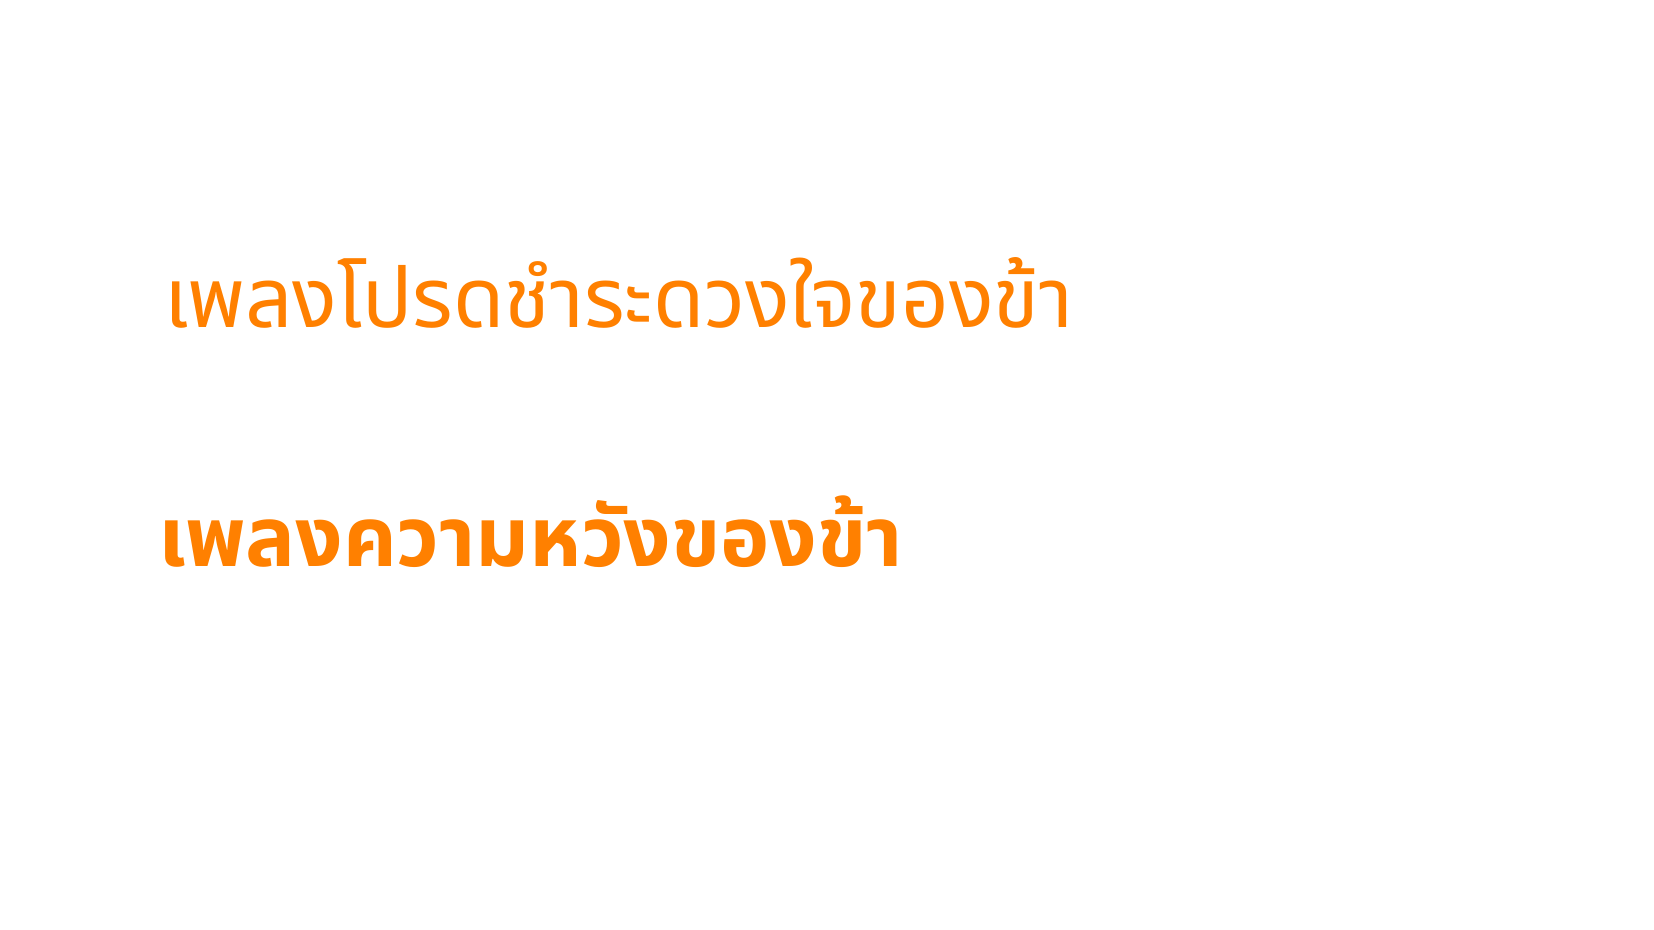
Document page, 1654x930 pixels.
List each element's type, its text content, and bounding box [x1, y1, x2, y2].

text_box เพลงโปรดชำระดวงใจของข้า [150, 245, 1156, 376]
list เพลงความหวังของข้า [87, 173, 1576, 713]
